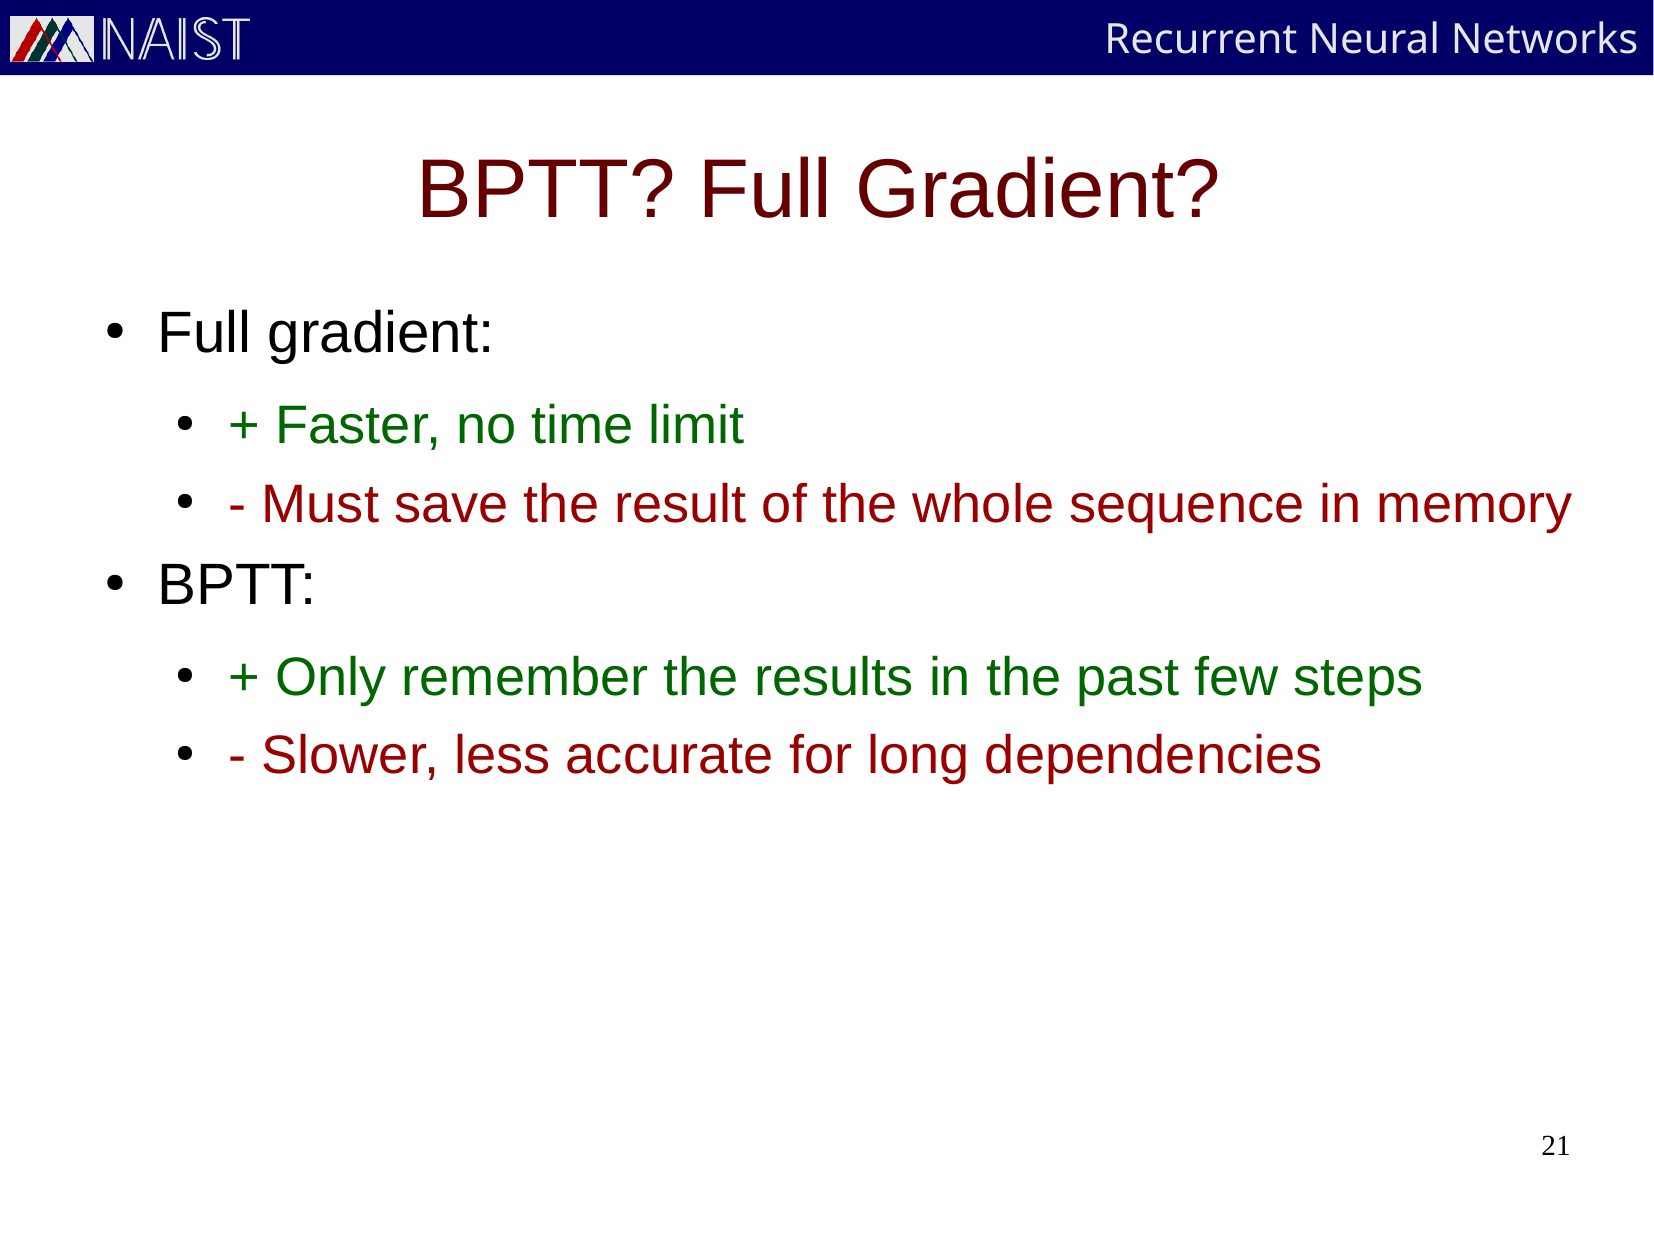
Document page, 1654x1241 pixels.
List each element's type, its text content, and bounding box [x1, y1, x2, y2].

picture [10, 16, 94, 62]
picture [102, 17, 251, 60]
list Full gradient: + Faster, no time limit - Must save the result of the whole sequence in memory BPTT: + Only remember the results in the past few steps - Slower, less accurate for long dependencies [86, 300, 1576, 1020]
title BPTT? Full Gradient? [75, 92, 1564, 285]
